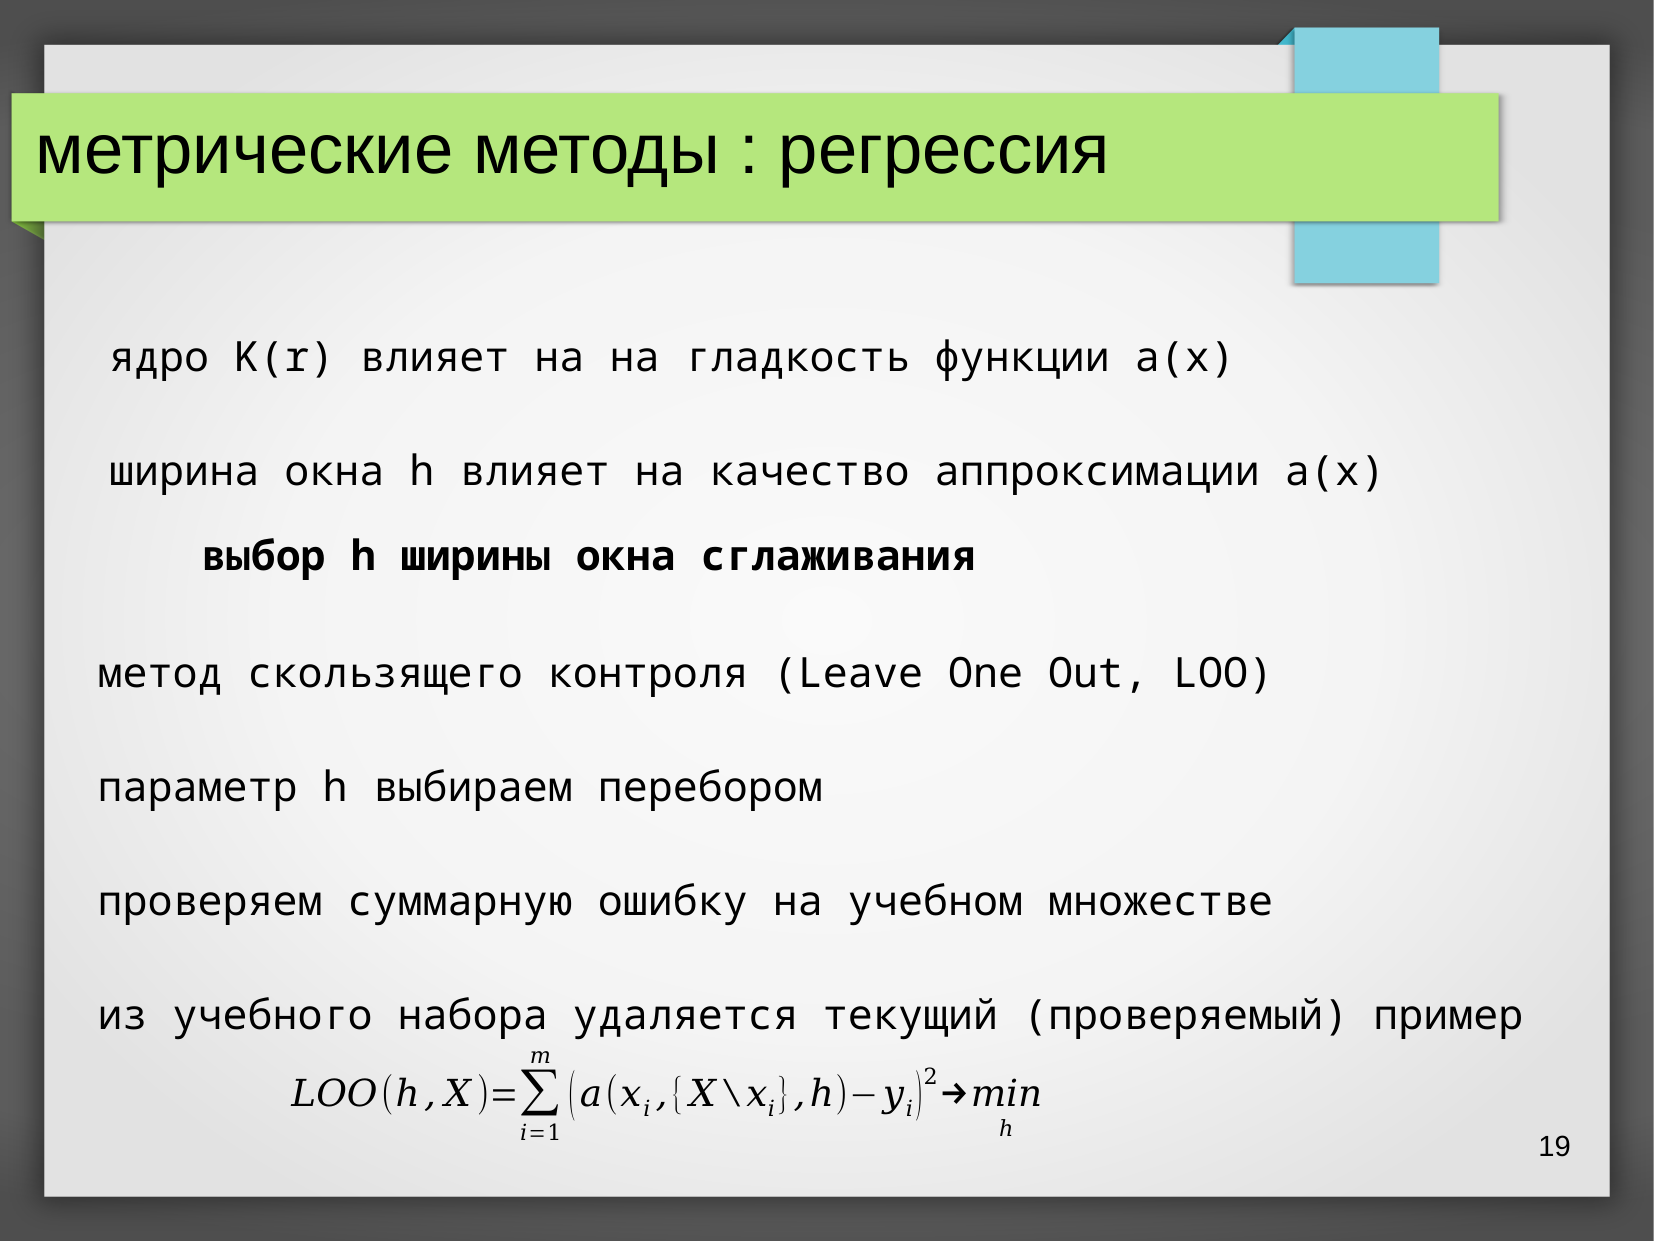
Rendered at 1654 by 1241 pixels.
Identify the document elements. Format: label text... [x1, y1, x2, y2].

chart [283, 1041, 1049, 1146]
picture [0, 0, 1654, 1241]
subtitle выбор h ширины окна сглаживания [200, 530, 1158, 579]
title метрические методы : регрессия [35, 108, 1170, 190]
text_box ядро K(r) влияет на на гладкость функции a(x) ширина окна h влияет на качество аппроксимации a(x) [94, 318, 1571, 497]
text_box метод скользящего контроля (Leave One Out, LOO) параметр h выбираем перебором проверяем суммарную ошибку на учебном множестве из учебного набора удаляется текущий (проверяемый) пример [82, 635, 1560, 1028]
